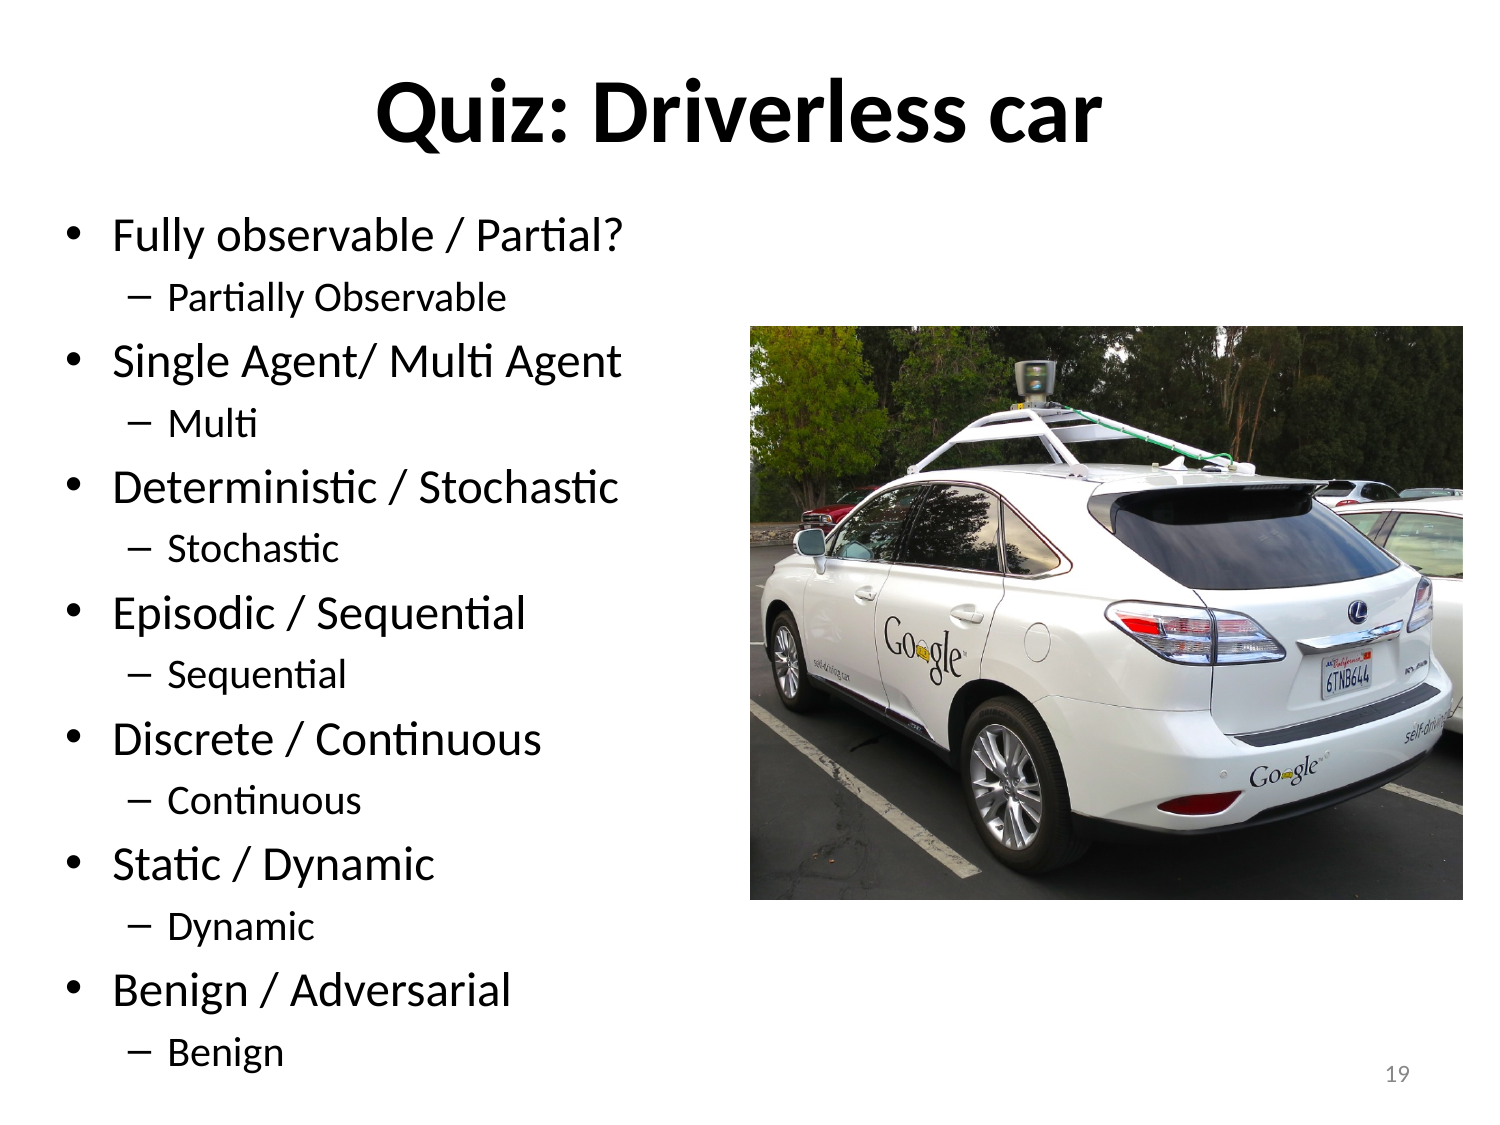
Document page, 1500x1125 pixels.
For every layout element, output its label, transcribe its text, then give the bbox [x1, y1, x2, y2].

list Fully observable / Partial? Partially Observable Single Agent/ Multi Agent Multi Deterministic / Stochastic Stochastic Episodic / Sequential Sequential Discrete / Continuous Continuous Static / Dynamic Dynamic Benign / Adversarial Benign [50, 195, 938, 1088]
picture [750, 326, 1463, 900]
title Quiz: Driverless car [12, 12, 1488, 200]
slide_number <number> [1074, 1042, 1425, 1103]
